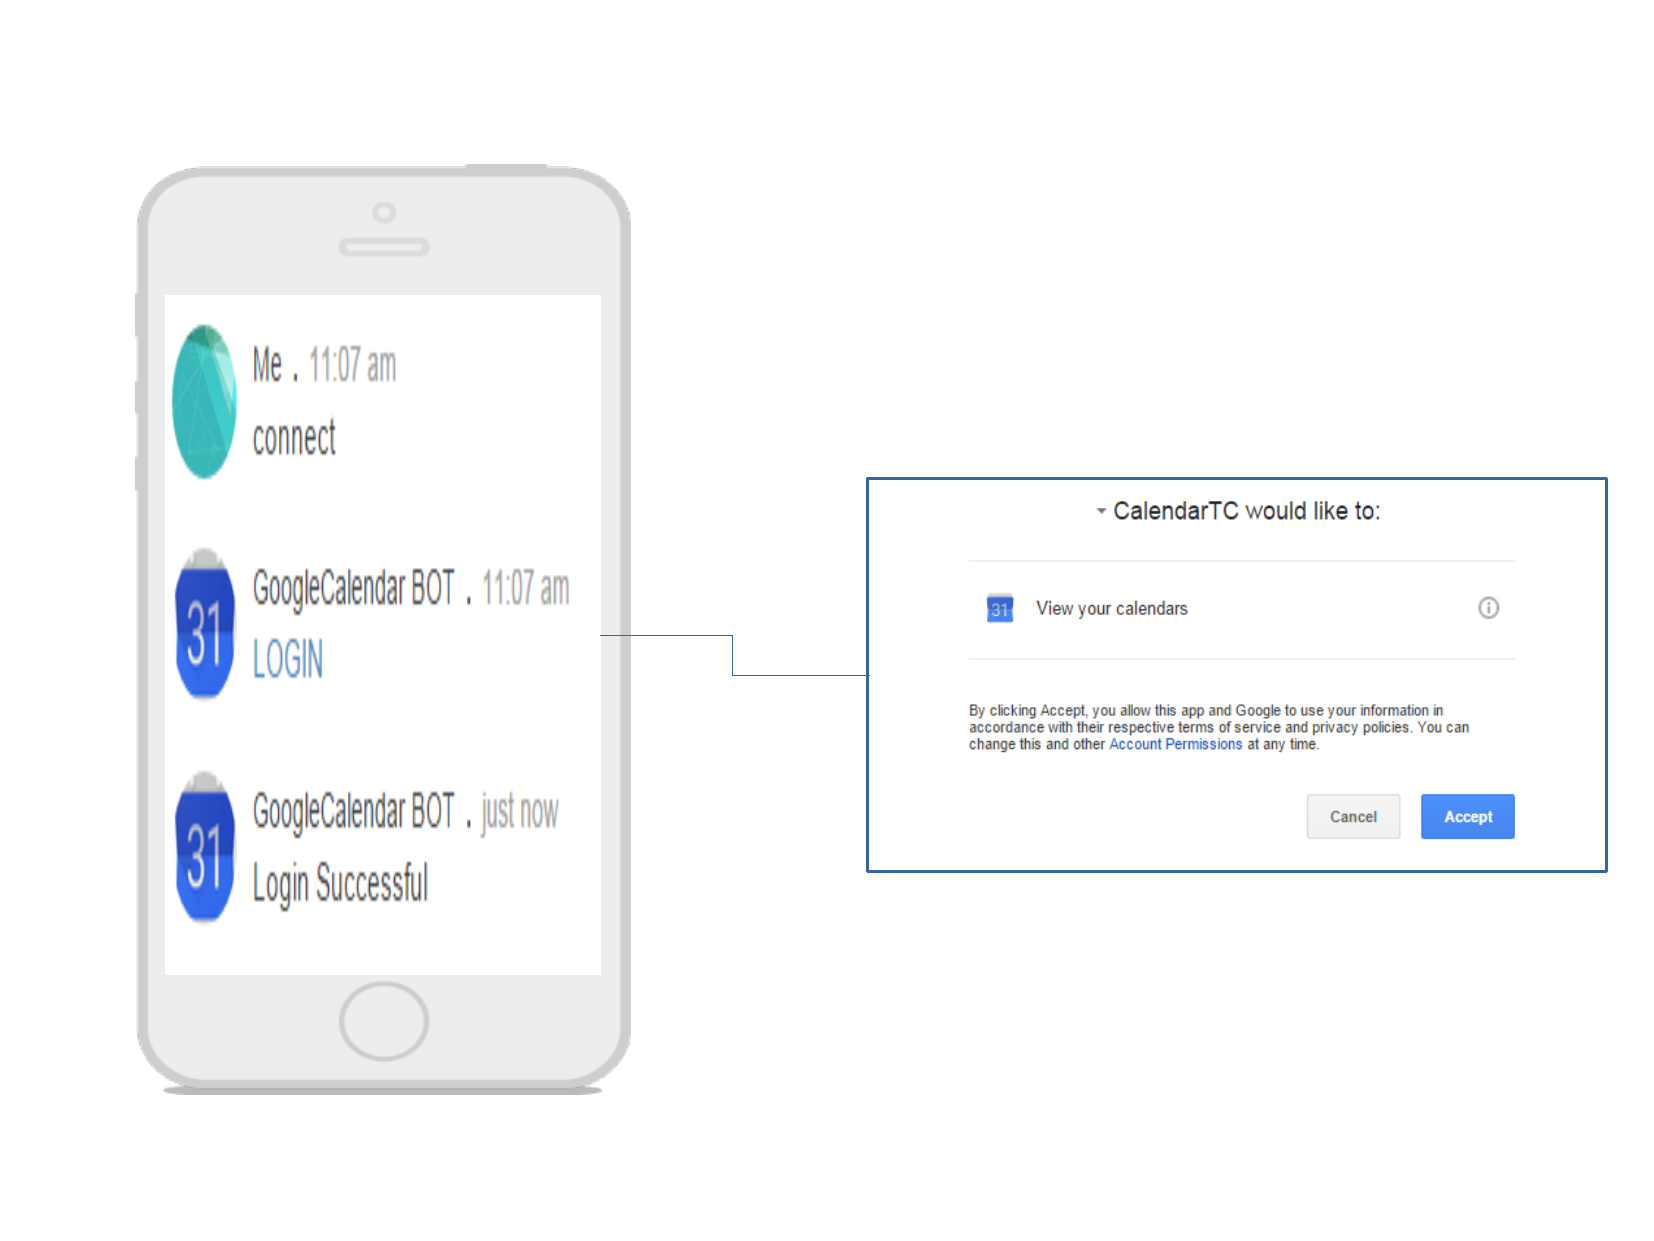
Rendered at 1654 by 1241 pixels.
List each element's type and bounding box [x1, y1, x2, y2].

picture [135, 164, 631, 1096]
picture [869, 480, 1606, 871]
